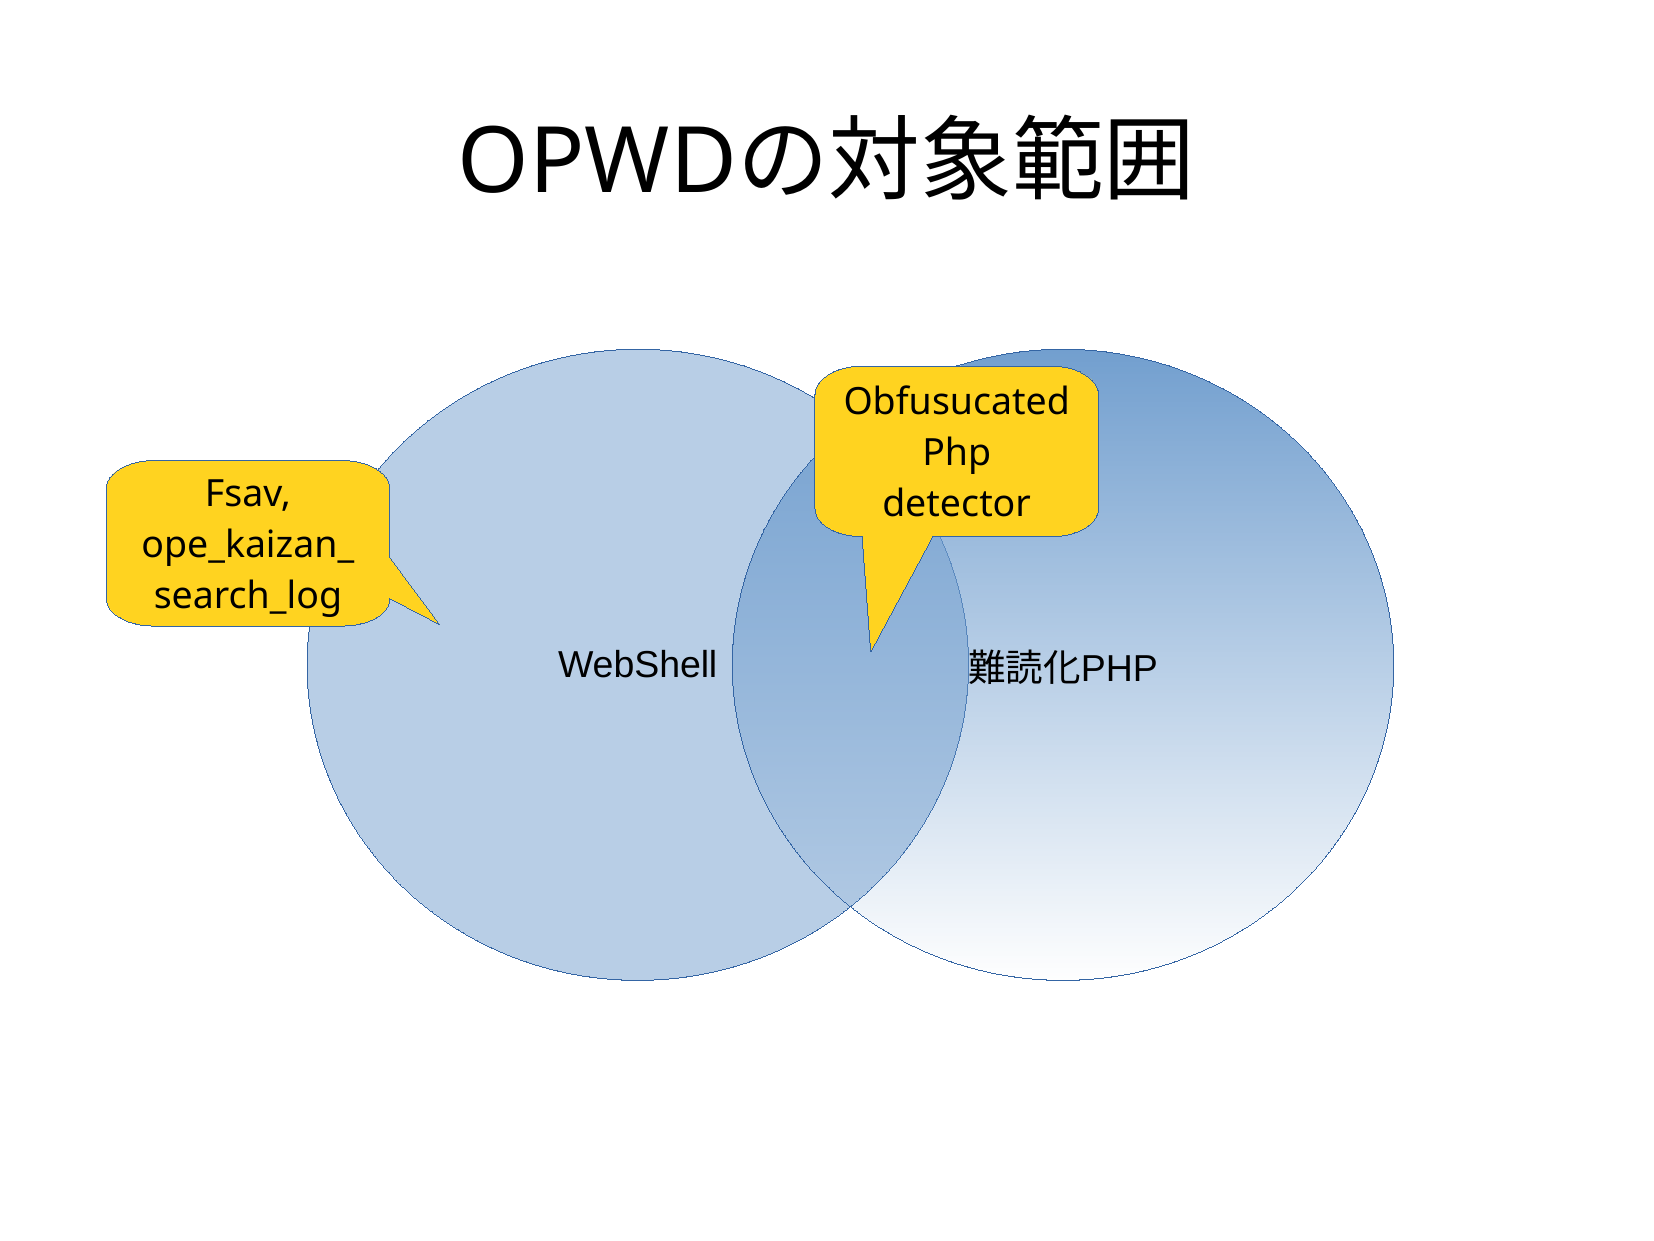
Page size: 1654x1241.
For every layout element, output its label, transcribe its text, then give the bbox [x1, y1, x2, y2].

text_box Fsav, ope_kaizan_ search_log [106, 460, 440, 627]
text_box 難読化PHP [732, 349, 1394, 981]
text_box Obfusucated Php detector [814, 366, 1099, 652]
text_box WebShell [343, 349, 850, 981]
title OPWDの対象範囲 [82, 49, 1571, 257]
text_box [295, 627, 343, 1066]
